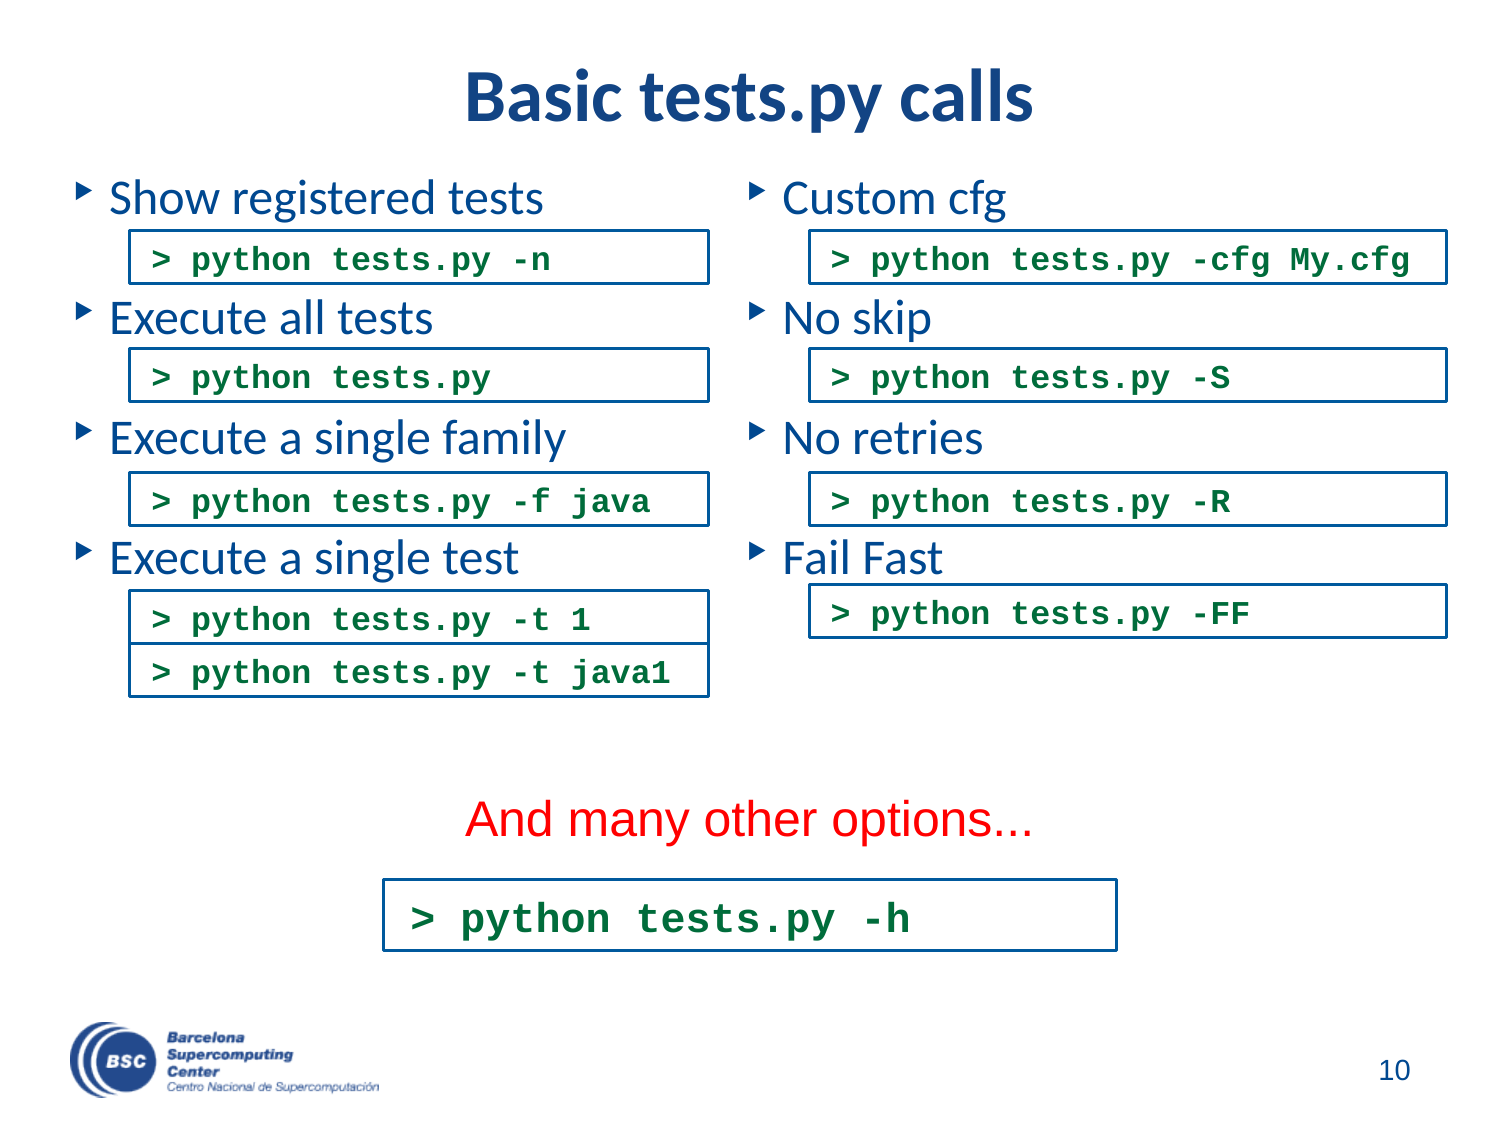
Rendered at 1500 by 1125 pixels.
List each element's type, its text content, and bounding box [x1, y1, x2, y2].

text_box Show registered tests Execute all tests Execute a single family Execute a single test [59, 883, 732, 981]
text_box > python tests.py -t 1 [129, 590, 709, 643]
text_box > python tests.py -FF [809, 584, 1447, 638]
text_box > python tests.py -n [129, 230, 709, 284]
picture [70, 1022, 379, 1098]
text_box <number> [1363, 1046, 1500, 1094]
text_box > python tests.py -cfg My.cfg [809, 230, 1447, 284]
text_box > python tests.py -S [809, 348, 1447, 402]
text_box > python tests.py -R [809, 472, 1447, 526]
text_box > python tests.py [129, 348, 709, 402]
text_box > python tests.py -h [383, 883, 732, 951]
text_box Custom cfg No skip No retries Fail Fast [732, 112, 1394, 755]
text_box Custom cfg No skip No retries Fail Fast [732, 883, 1394, 981]
text_box And many other options... [0, 755, 1500, 883]
text_box Show registered tests Execute all tests Execute a single family Execute a single test [59, 112, 732, 755]
text_box Basic tests.py calls [0, 39, 1500, 154]
text_box > python tests.py -t java1 [129, 643, 709, 697]
text_box > python tests.py -f java [129, 472, 709, 526]
